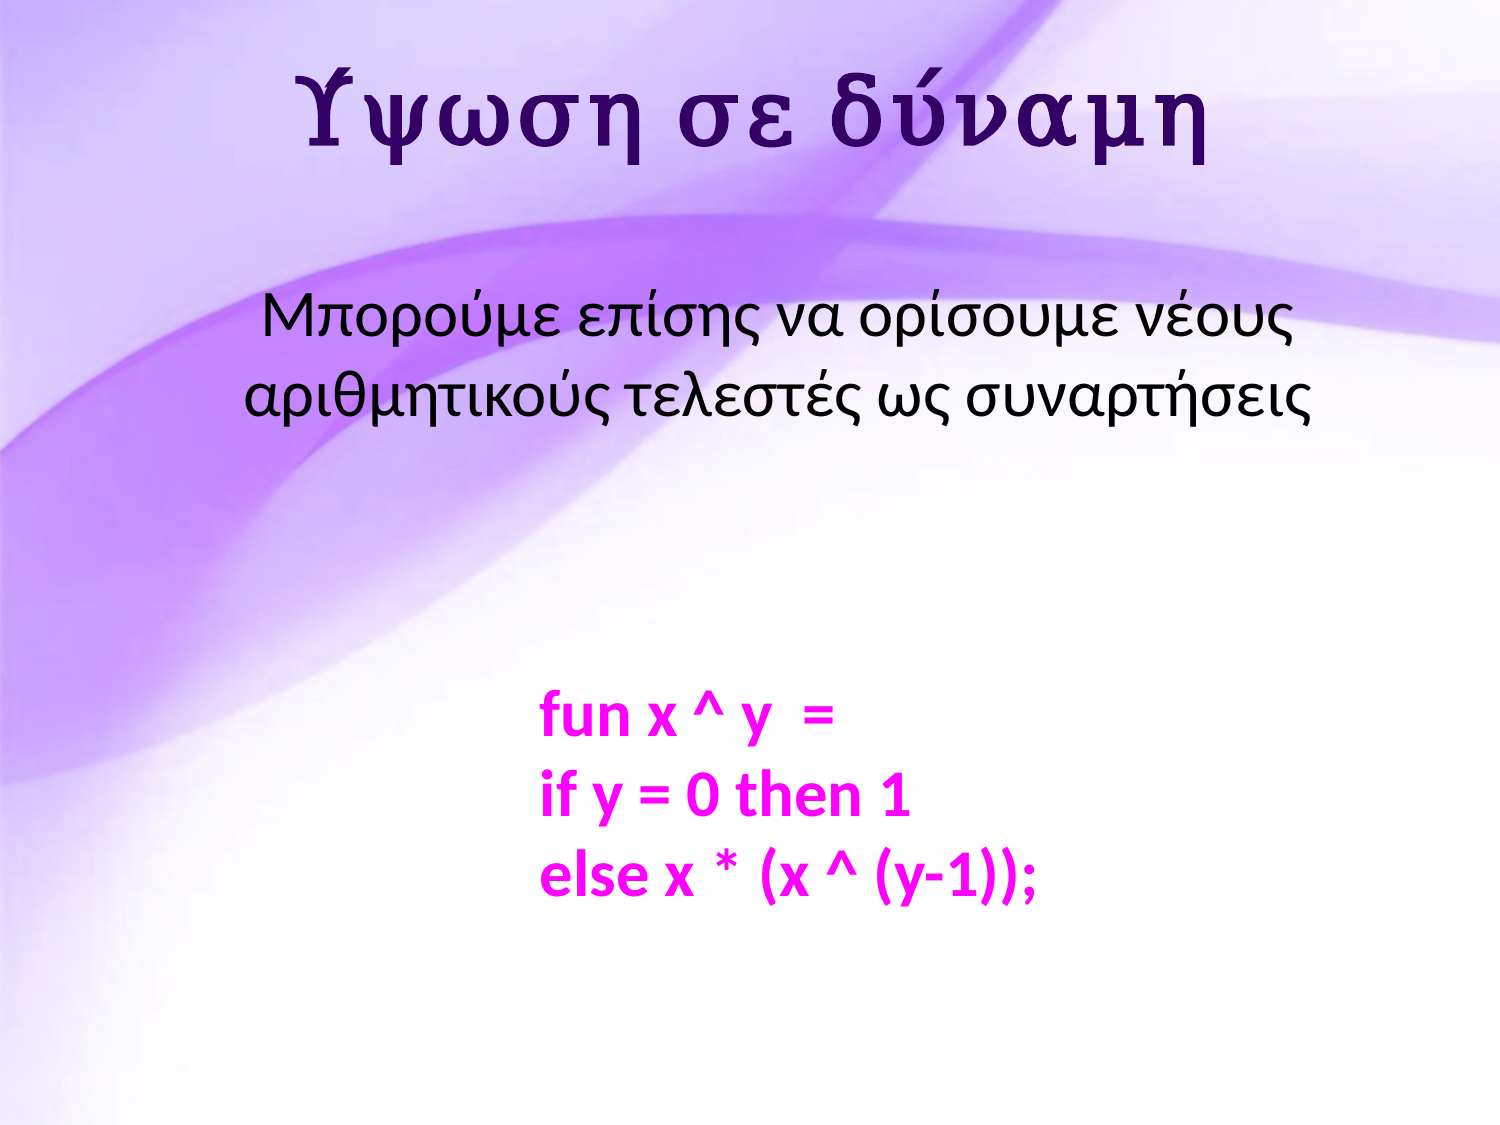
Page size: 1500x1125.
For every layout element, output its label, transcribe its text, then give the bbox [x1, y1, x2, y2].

list Μπορούμε επίσης να ορίσουμε νέους αριθμητικούς τελεστές ως συναρτήσεις fun x ^ y = if y = 0 then 1 else x * (x ^ (y-1)); [75, 262, 1425, 1005]
title Ύψωση σε δύναμη [75, 45, 1425, 233]
picture [0, 0, 1500, 1125]
